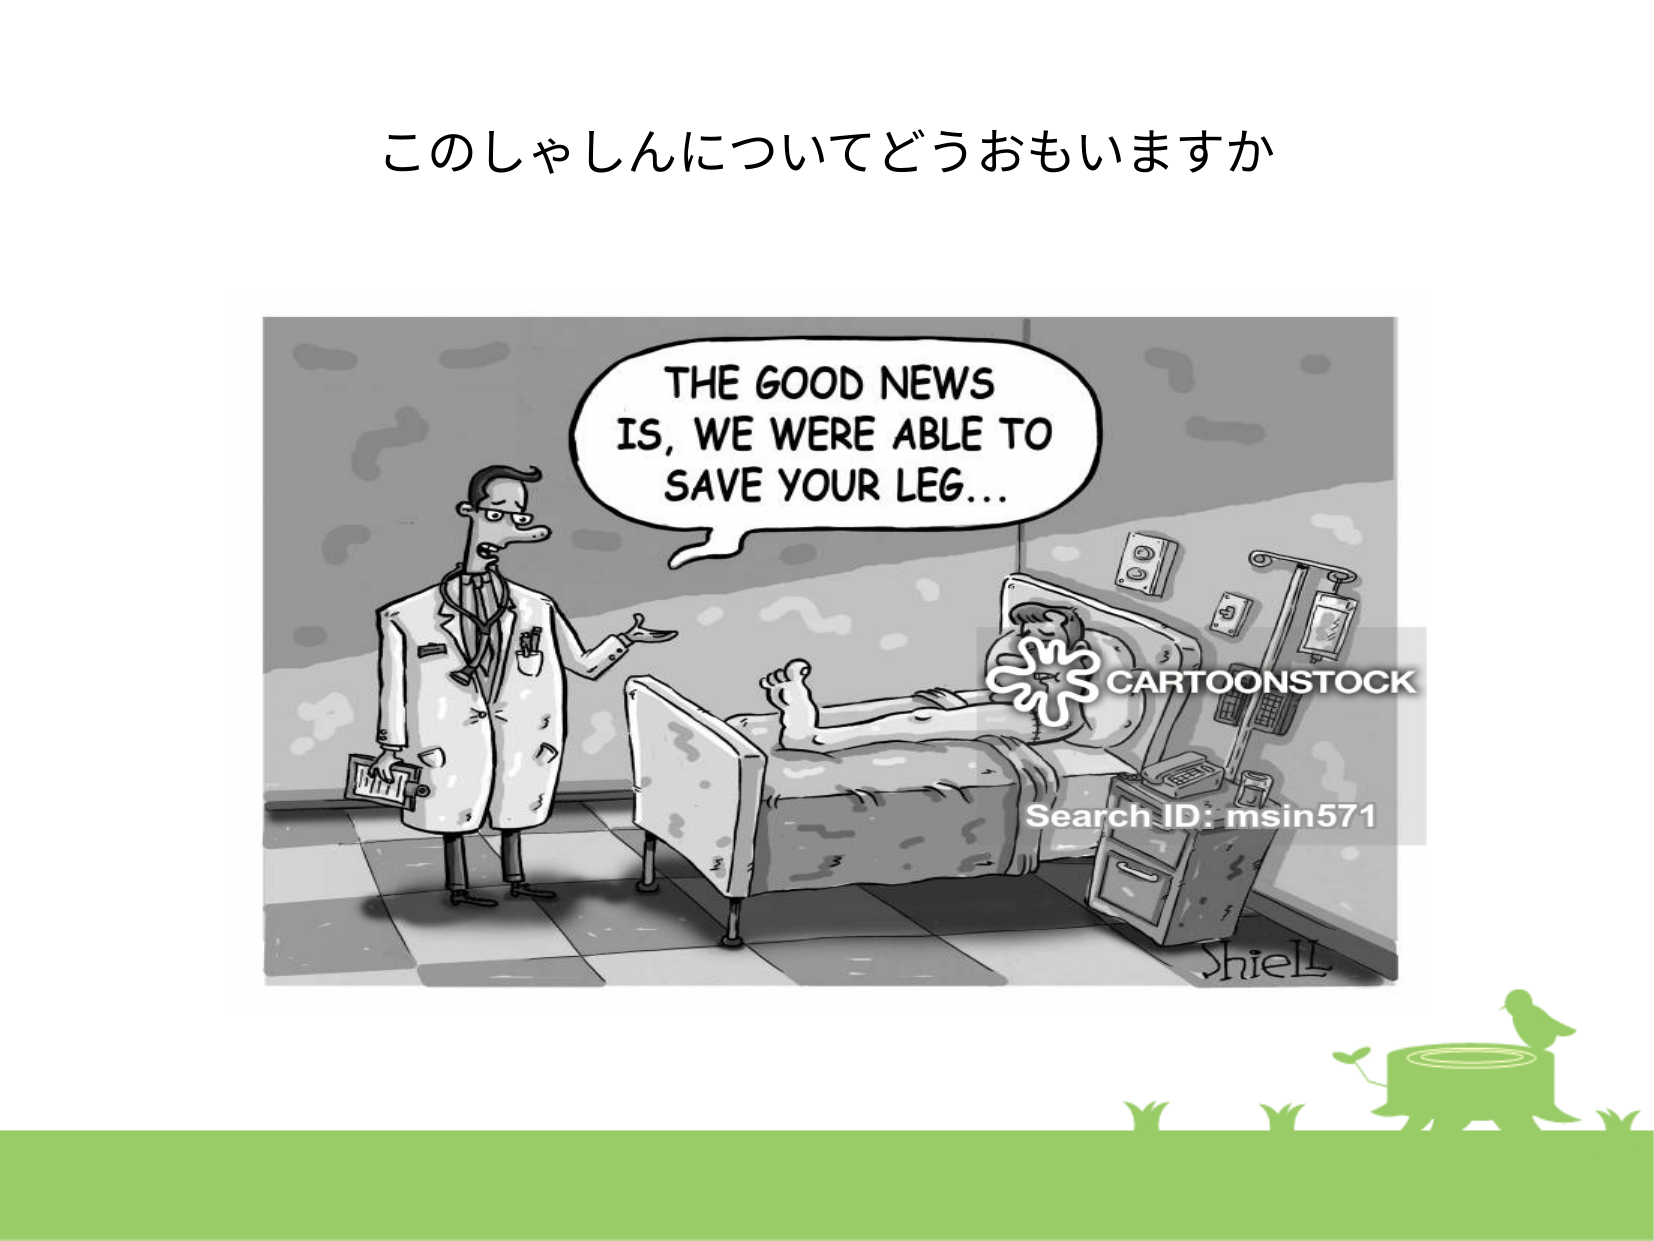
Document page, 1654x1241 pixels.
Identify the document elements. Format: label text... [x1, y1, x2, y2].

picture [0, 0, 1654, 1241]
title このしゃしんについてどうおもいますか [82, 49, 1571, 257]
